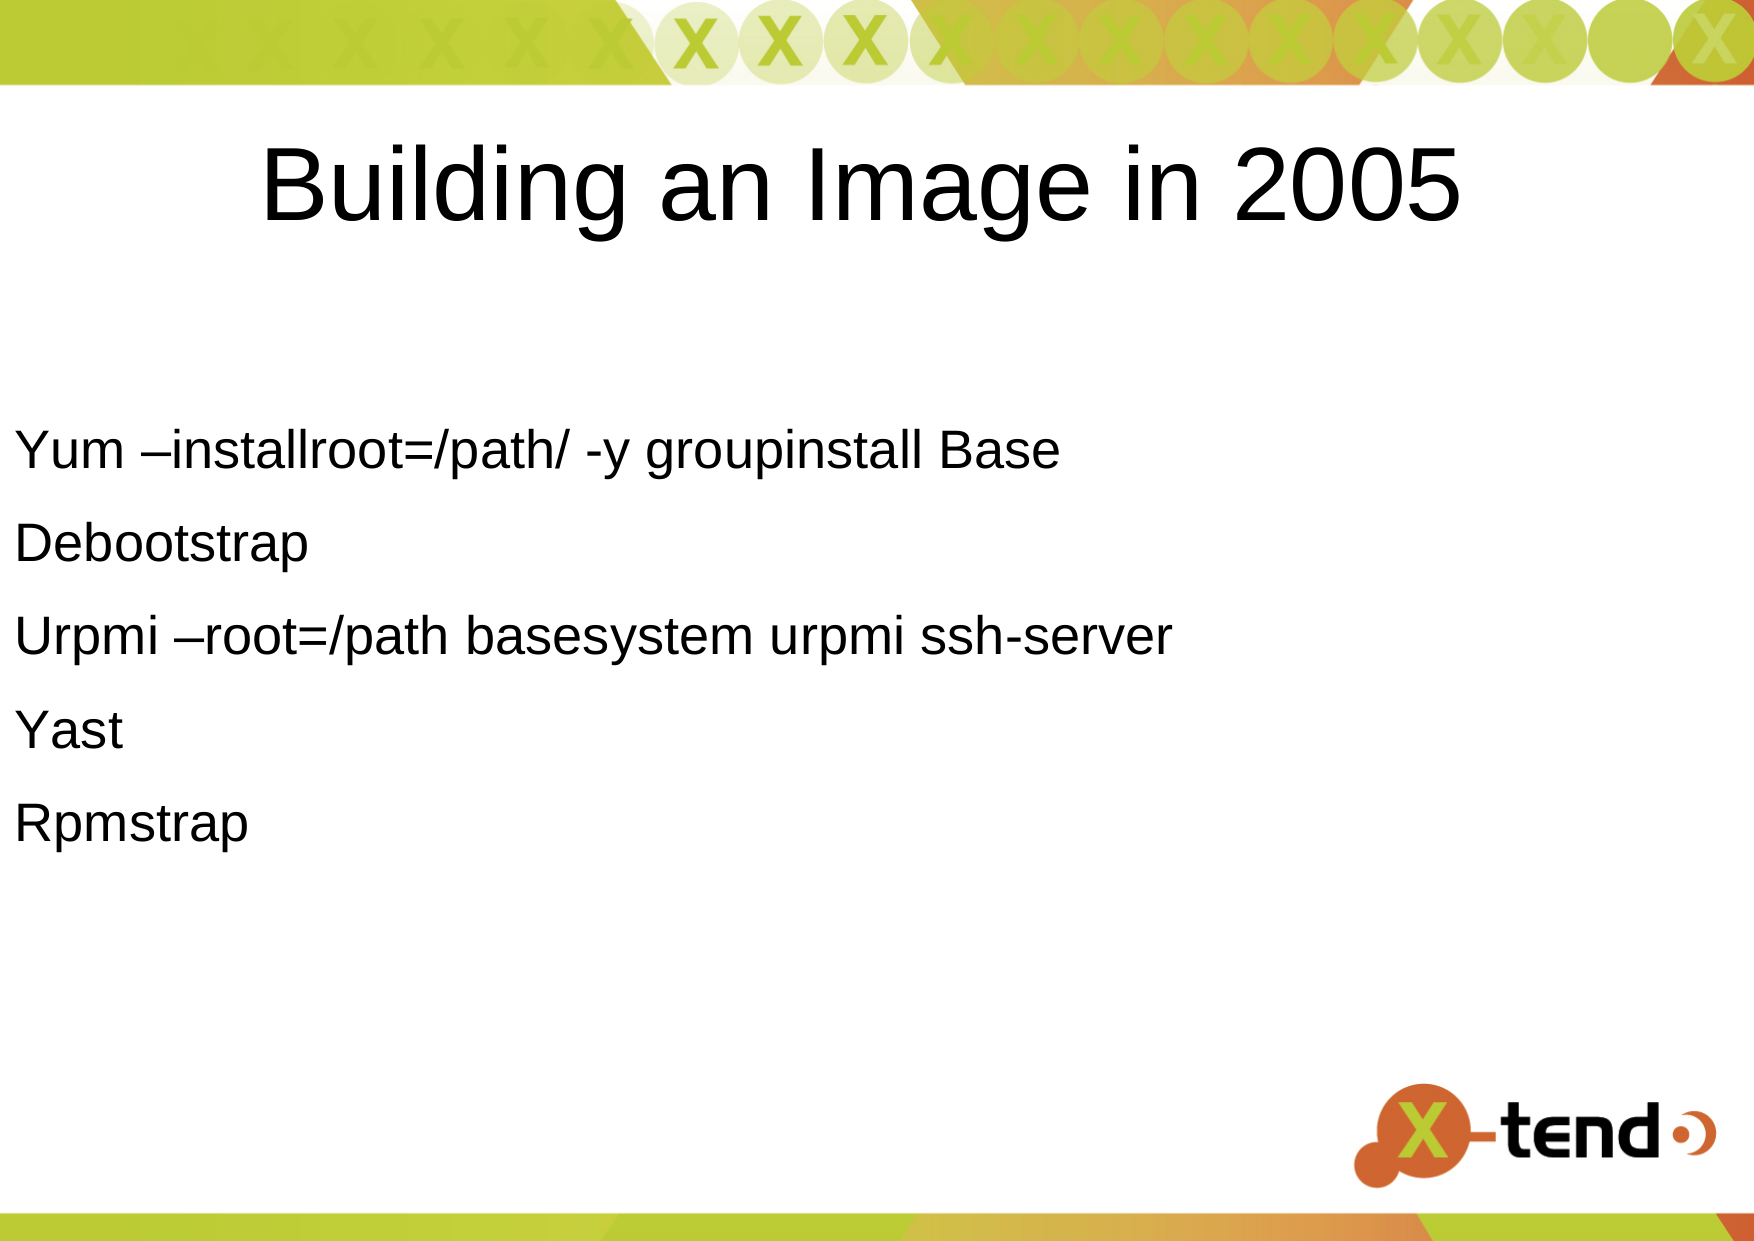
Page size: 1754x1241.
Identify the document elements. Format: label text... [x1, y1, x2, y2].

picture [0, 0, 1754, 1241]
title Building an Image in 2005 [87, 49, 1667, 257]
list [87, 290, 1667, 1109]
